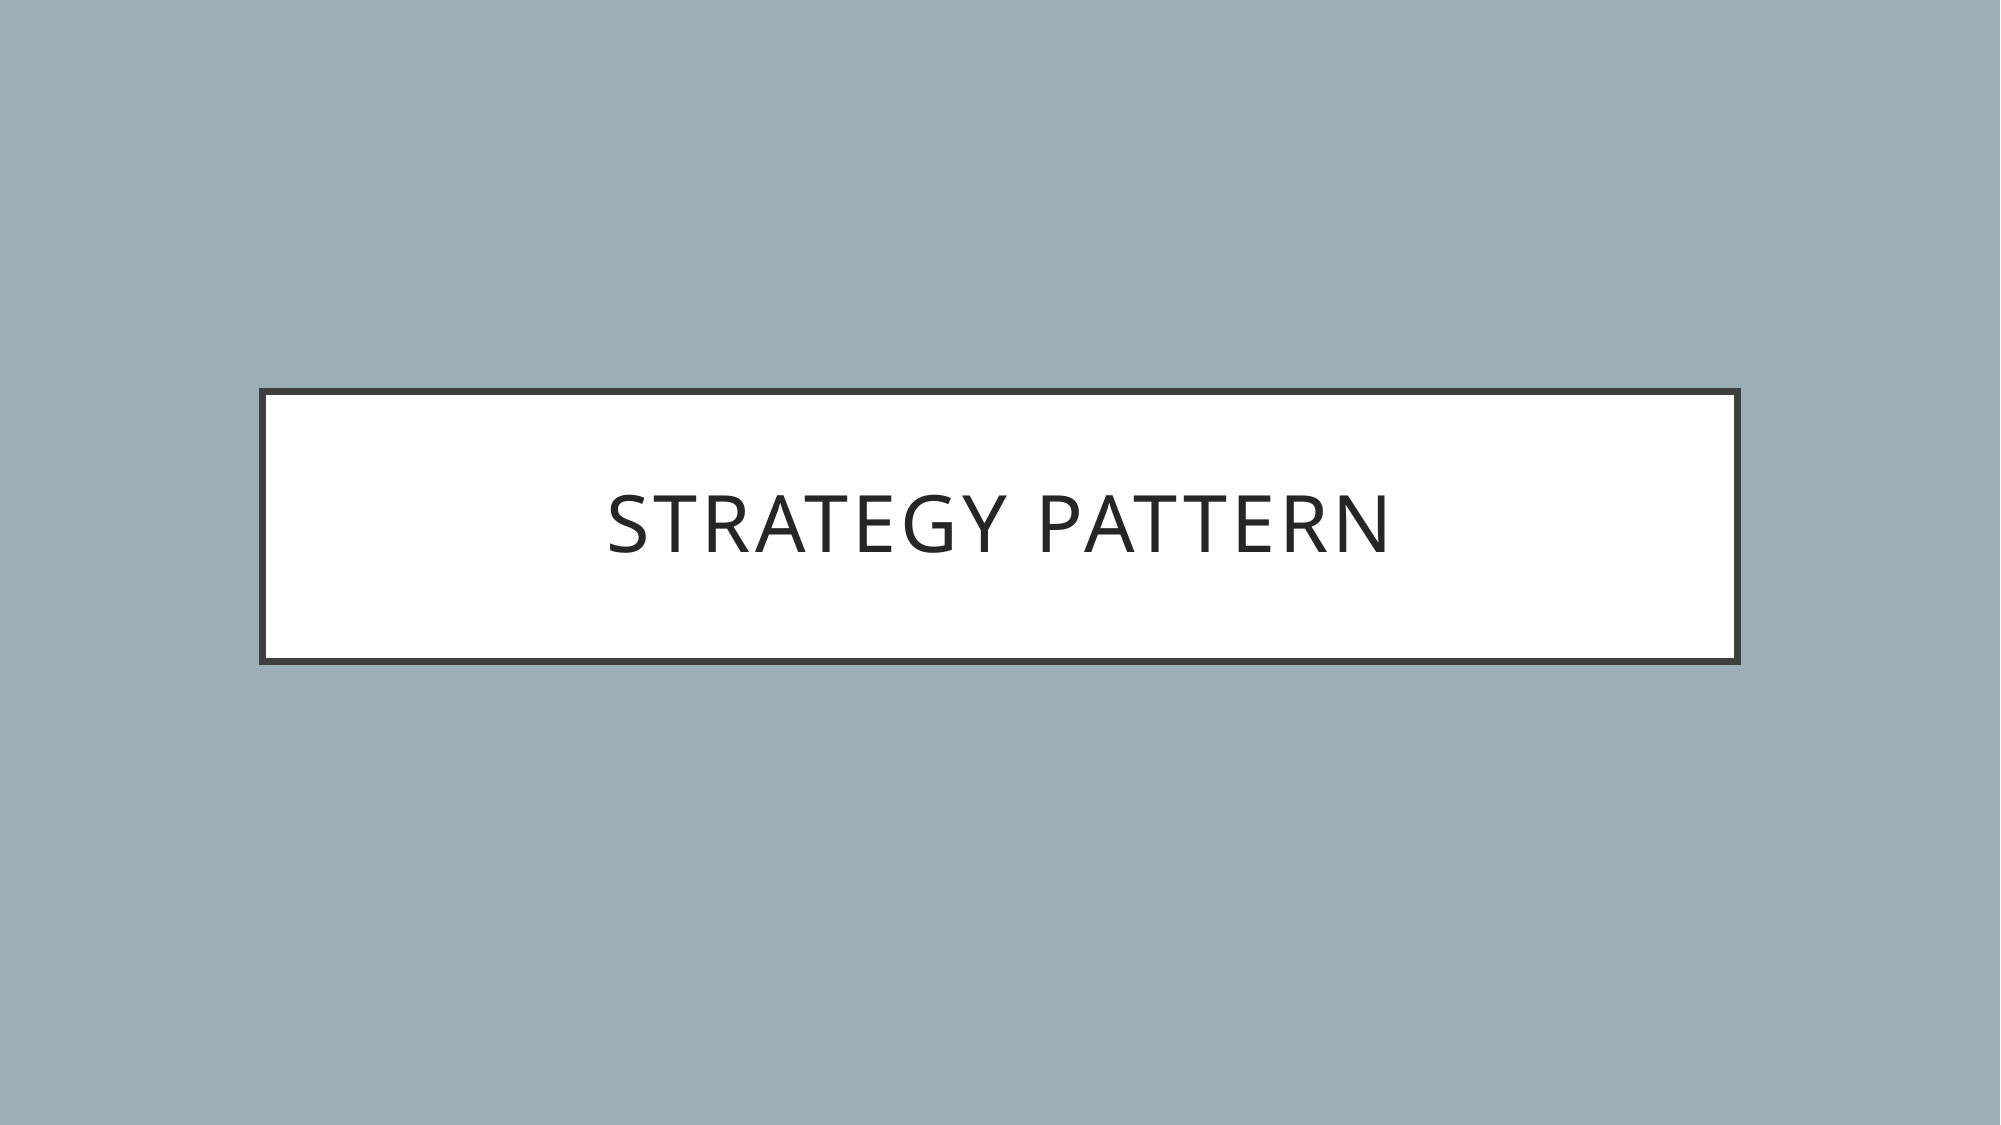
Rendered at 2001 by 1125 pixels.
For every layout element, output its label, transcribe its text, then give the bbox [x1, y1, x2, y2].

title Strategy Pattern [262, 391, 1738, 662]
